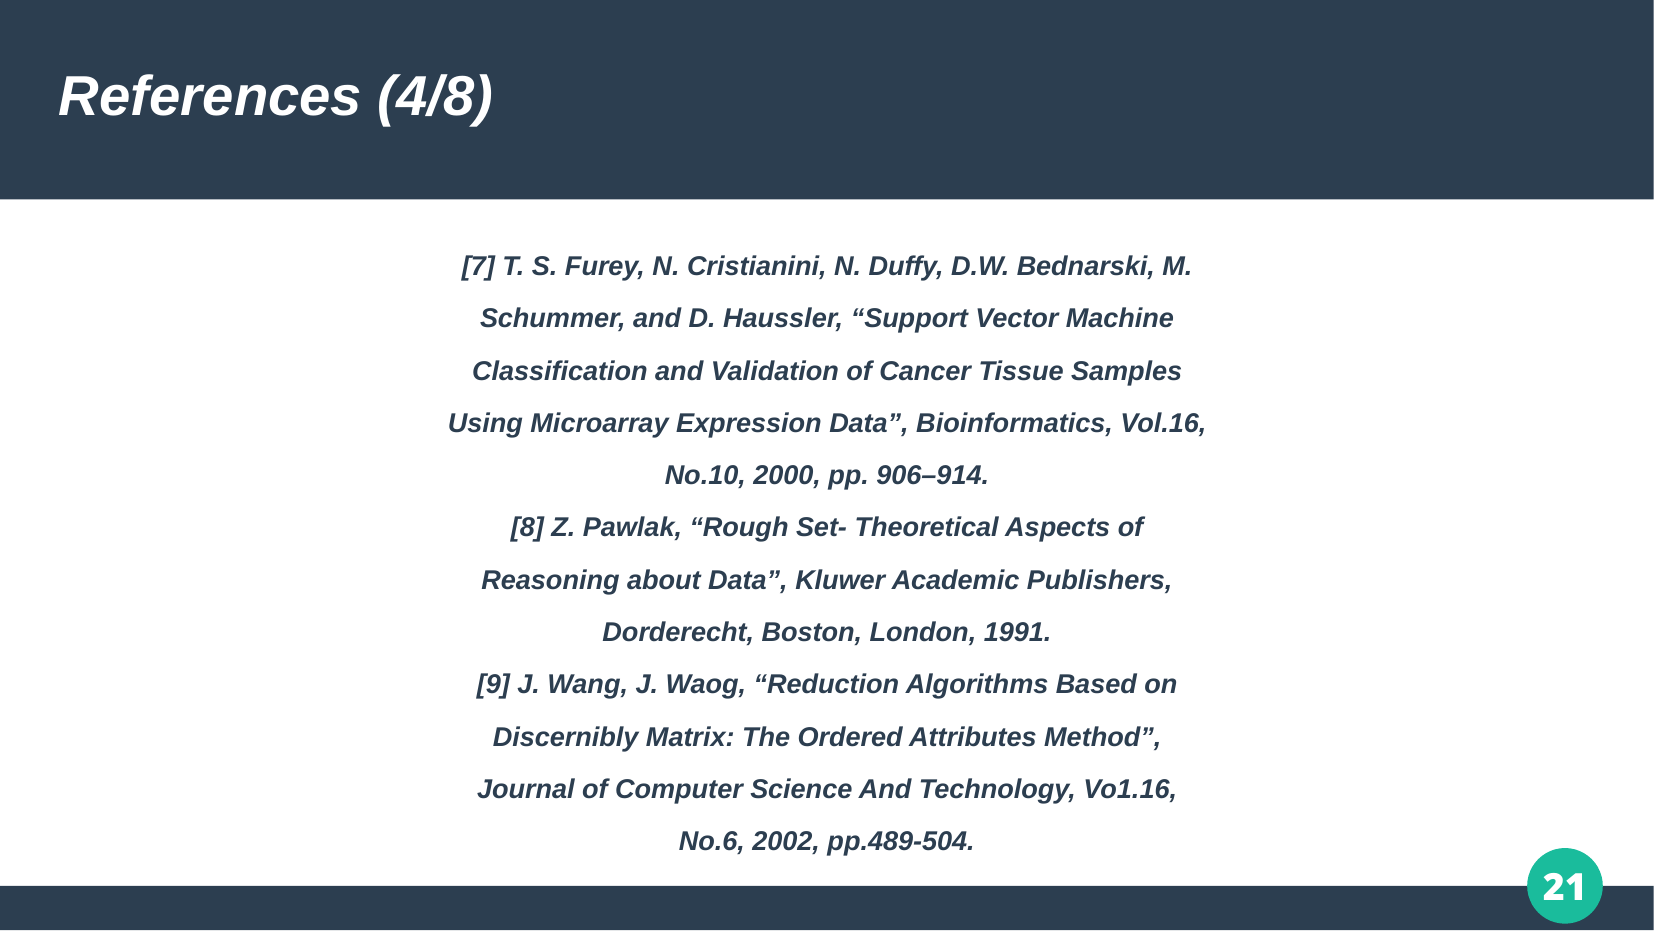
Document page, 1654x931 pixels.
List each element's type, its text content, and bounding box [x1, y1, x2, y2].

list [7] T. S. Furey, N. Cristianini, N. Duffy, D.W. Bednarski, M. Schummer, and D. Haussler, “Support Vector Machine Classification and Validation of Cancer Tissue Samples Using Microarray Expression Data”, Bioinformatics, Vol.16, No.10, 2000, pp. 906–914. [8] Z. Pawlak, “Rough Set- Theoretical Aspects of Reasoning about Data”, Kluwer Academic Publishers, Dorderecht, Boston, London, 1991. [9] J. Wang, J. Waog, “Reduction Algorithms Based on Discernibly Matrix: The Ordered Attributes Method”, Journal of Computer Science And Technology, Vo1.16, No.6, 2002, pp.489-504. [59, 243, 1595, 864]
title References (4/8) [59, 37, 1595, 156]
